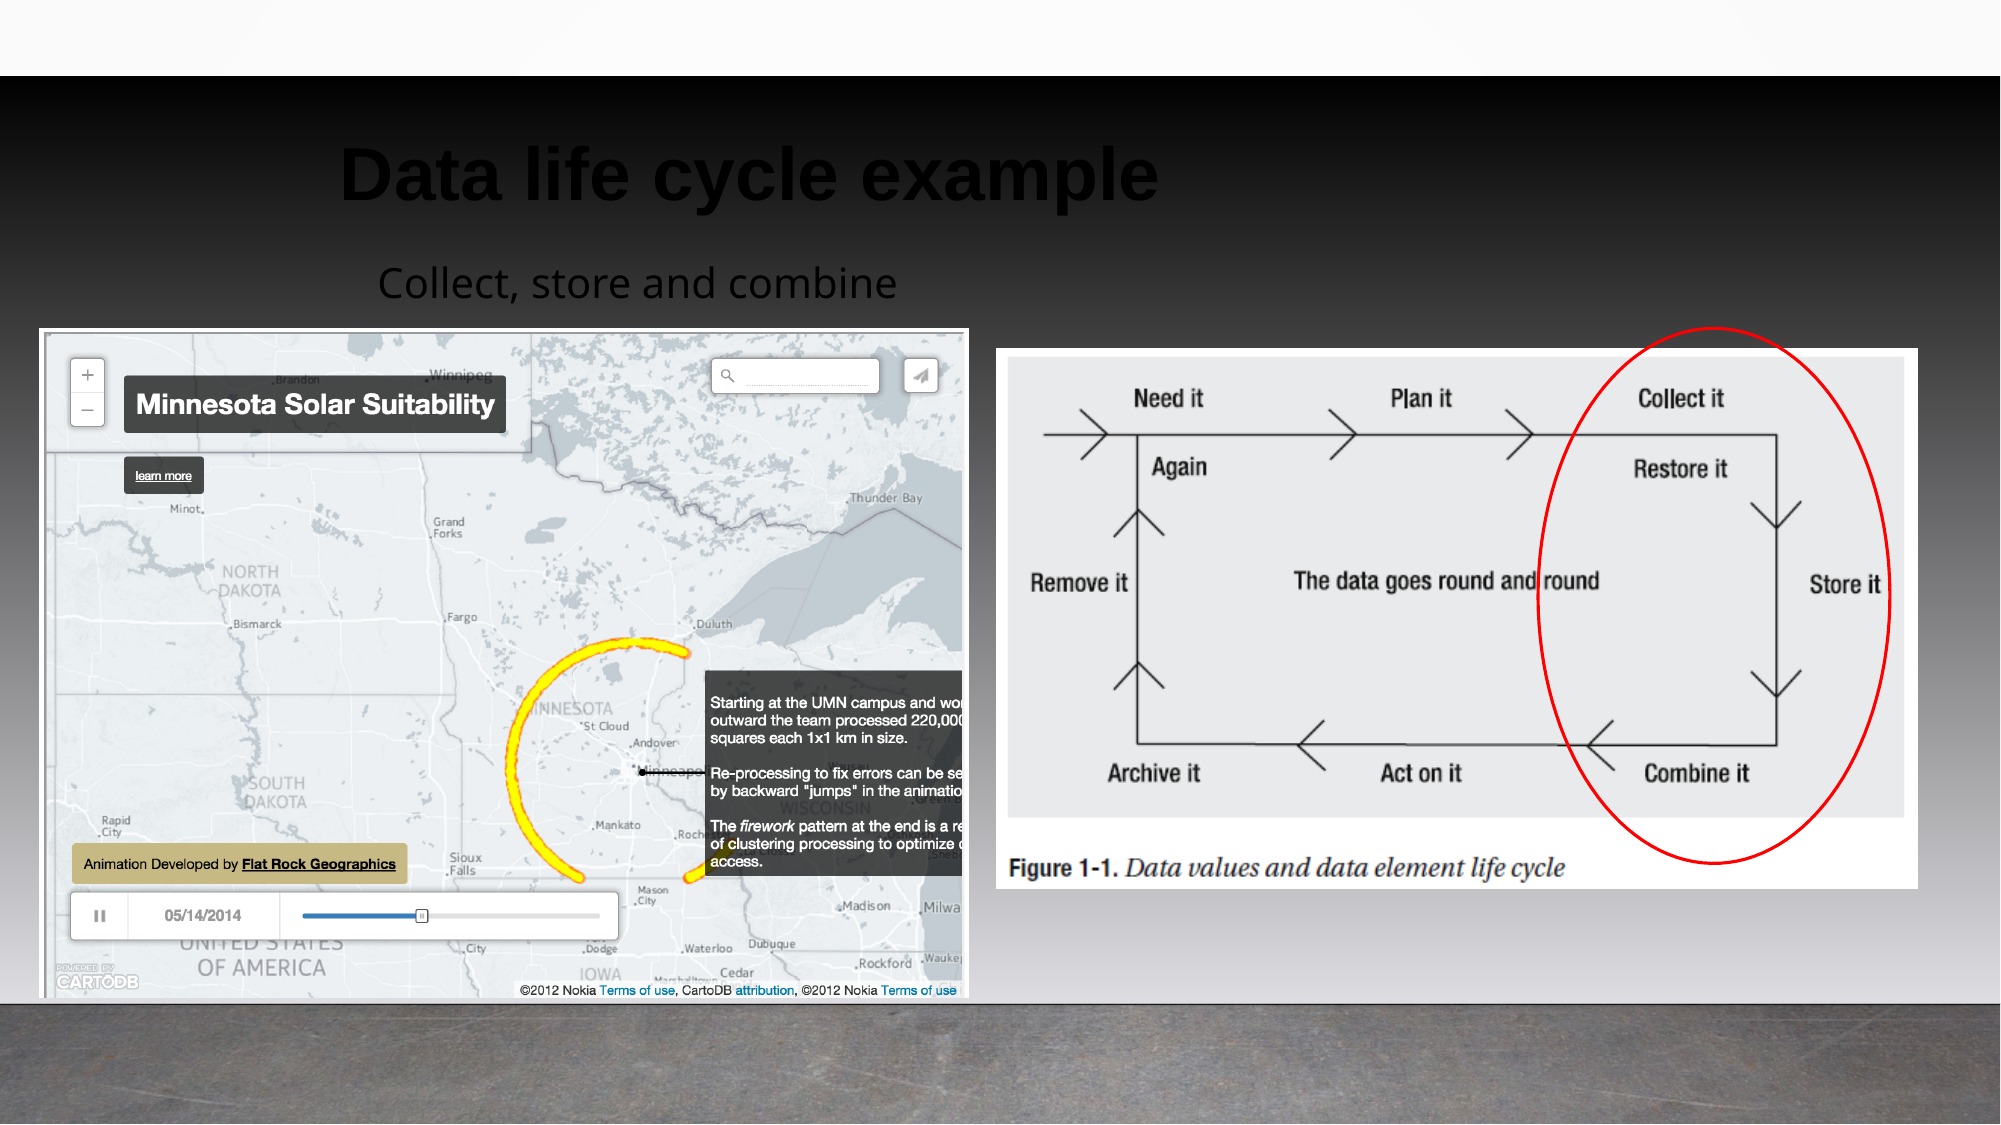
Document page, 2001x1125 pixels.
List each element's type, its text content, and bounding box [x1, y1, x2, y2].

picture [996, 348, 1918, 890]
list Collect, store and combine [324, 232, 1675, 1047]
picture [39, 328, 969, 998]
picture [1540, 348, 1888, 861]
title Data life cycle example [324, 44, 1675, 232]
